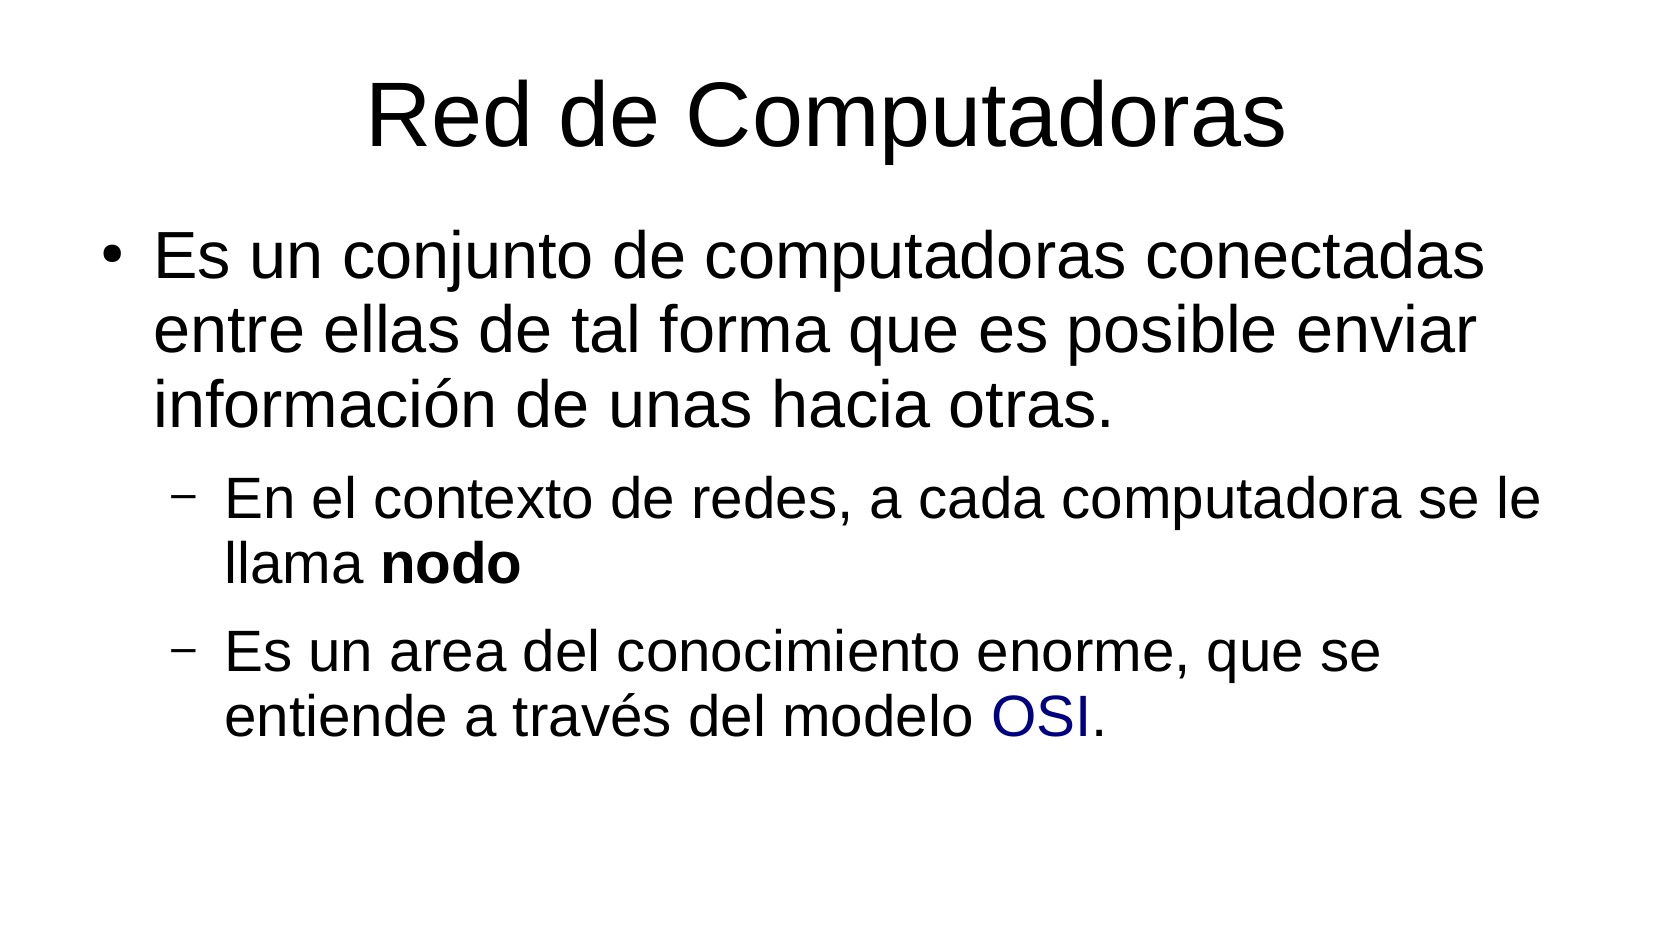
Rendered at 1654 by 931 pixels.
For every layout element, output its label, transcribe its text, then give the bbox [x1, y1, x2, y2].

title Red de Computadoras [82, 37, 1571, 193]
list Es un conjunto de computadoras conectadas entre ellas de tal forma que es posible enviar información de unas hacia otras. En el contexto de redes, a cada computadora se le llama nodo Es un area del conocimiento enorme, que se entiende a través del modelo OSI. [82, 217, 1571, 758]
